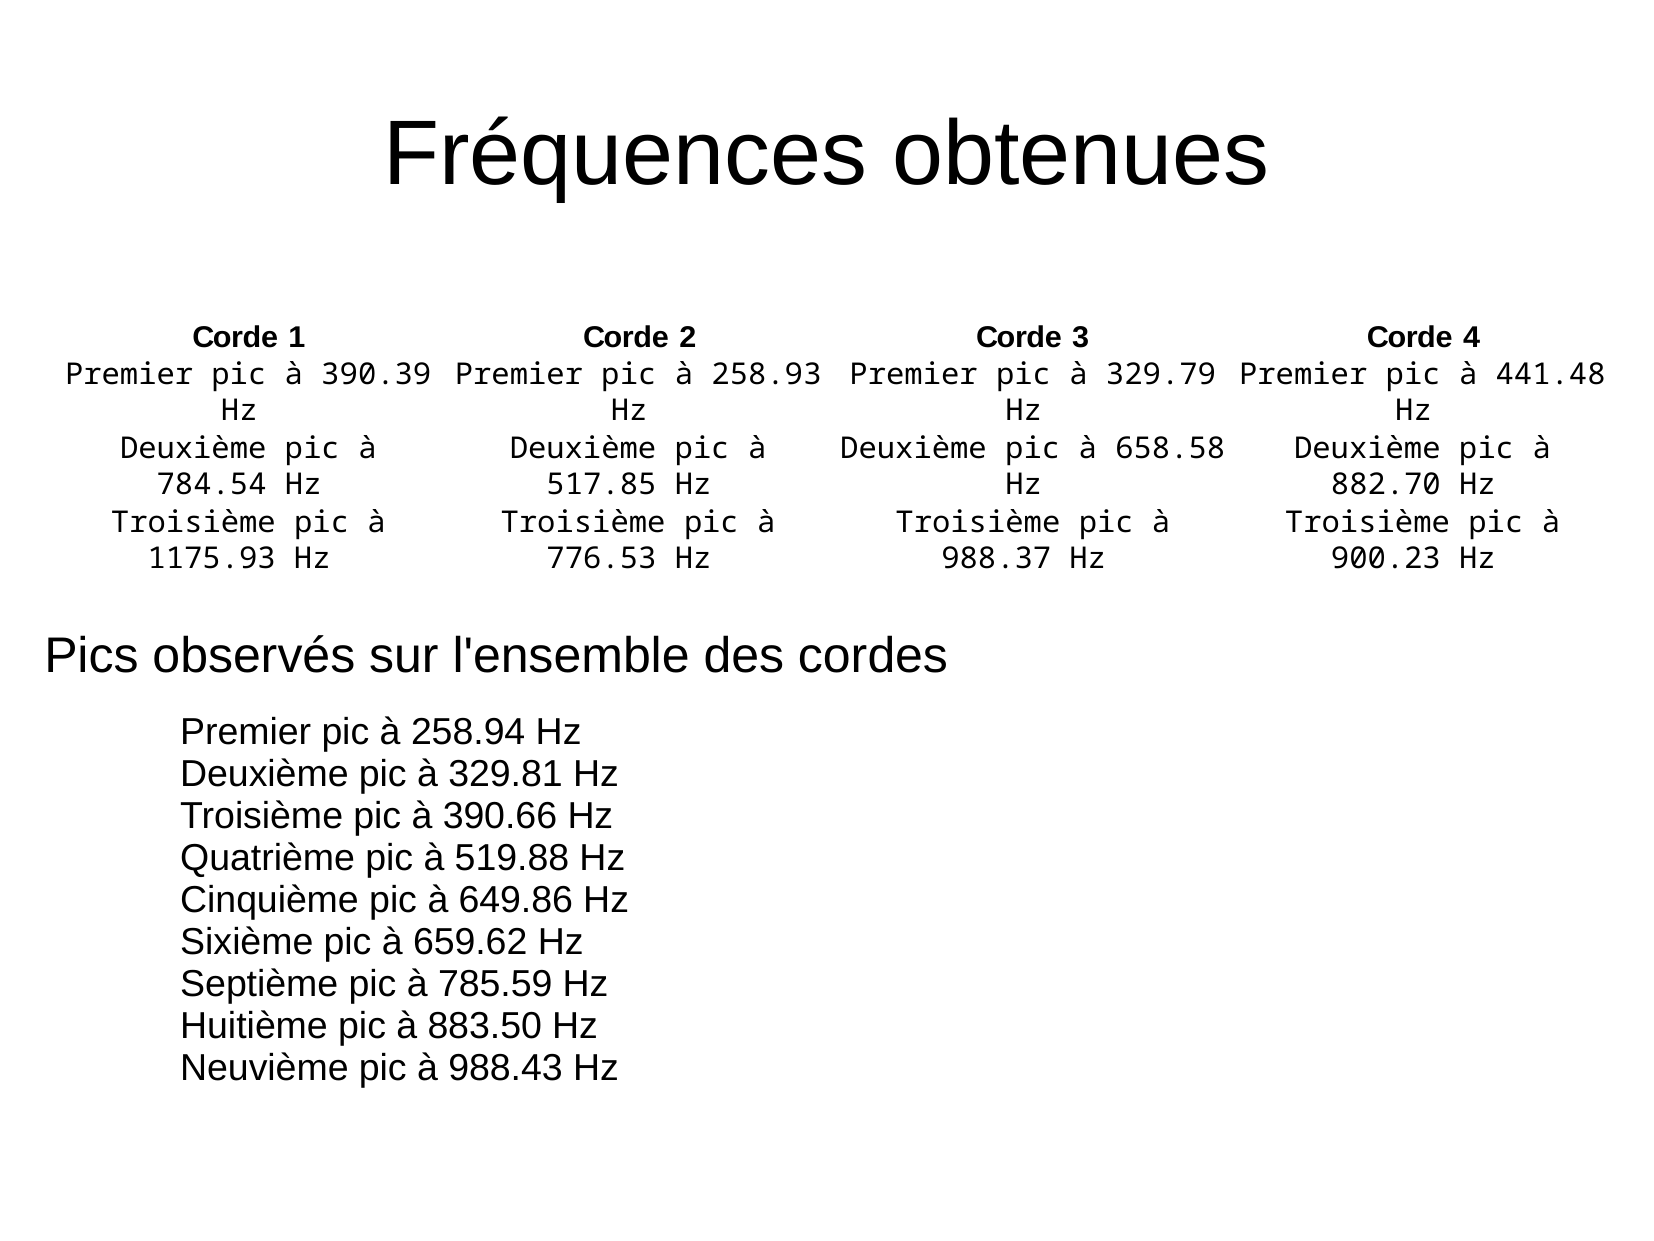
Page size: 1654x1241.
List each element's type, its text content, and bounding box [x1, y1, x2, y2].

chart [53, 318, 1620, 585]
text_box Premier pic à 258.94 Hz Deuxième pic à 329.81 Hz Troisième pic à 390.66 Hz Quatrième pic à 519.88 Hz Cinquième pic à 649.86 Hz Sixième pic à 659.62 Hz Septième pic à 785.59 Hz Huitième pic à 883.50 Hz Neuvième pic à 988.43 Hz [165, 702, 1554, 1097]
title Fréquences obtenues [82, 49, 1571, 257]
text_box Pics observés sur l'ensemble des cordes [29, 620, 1034, 691]
